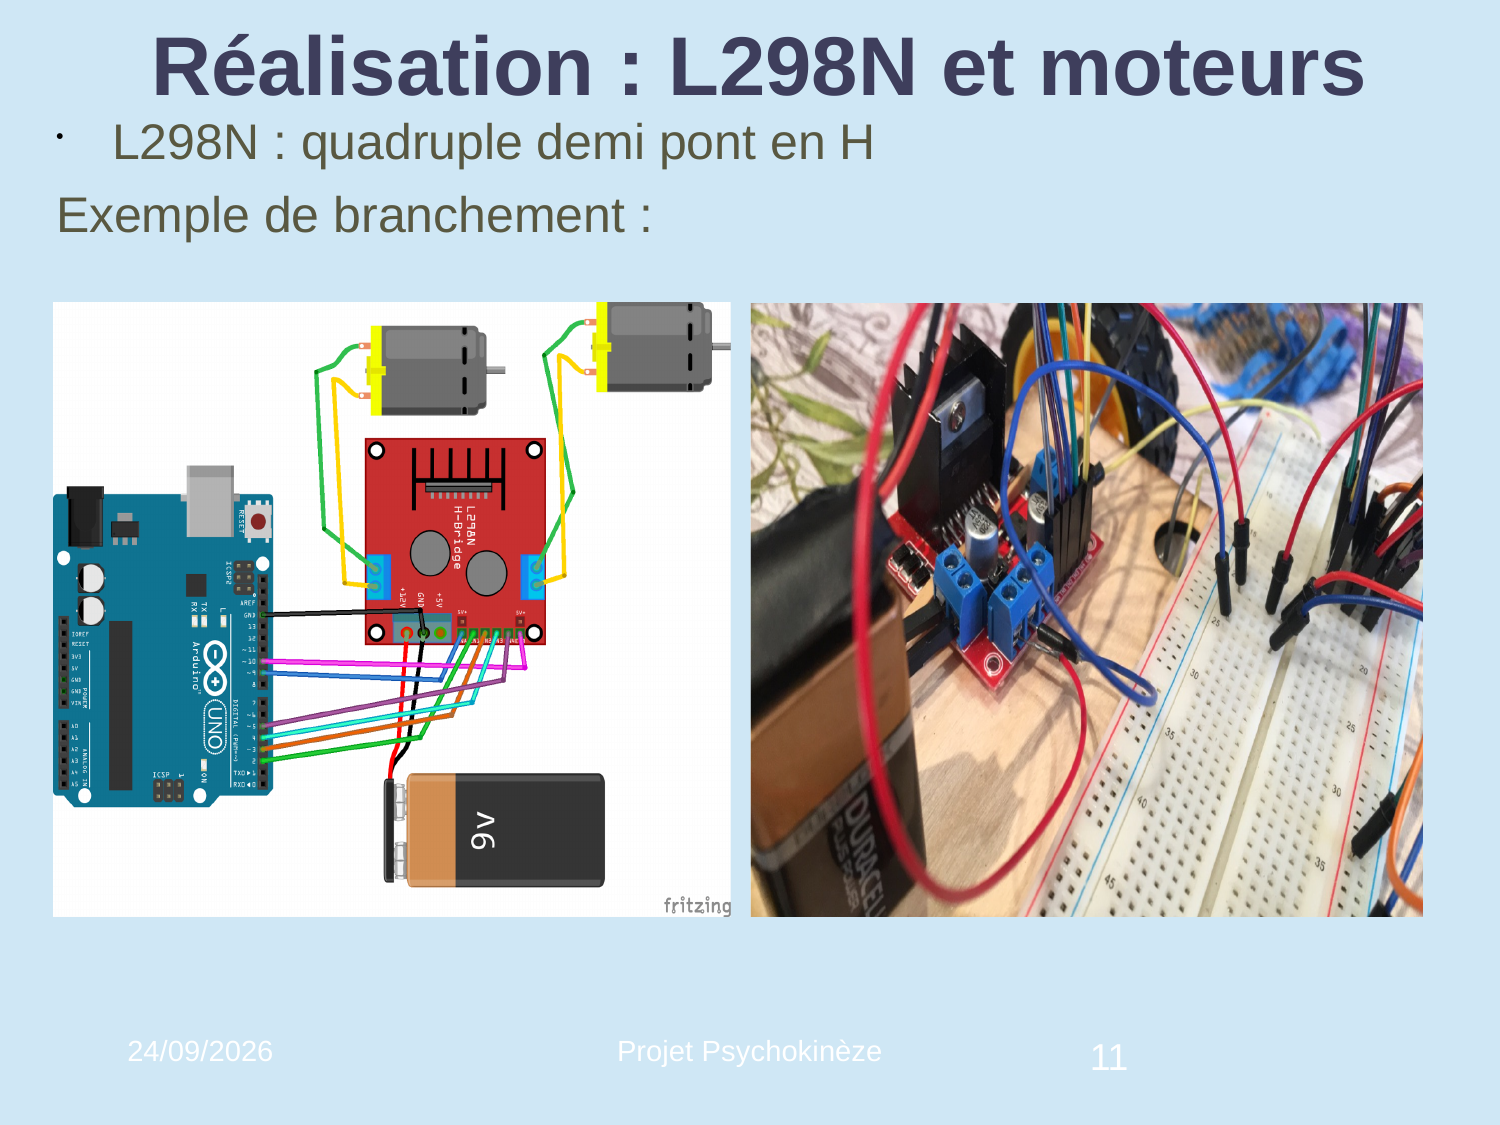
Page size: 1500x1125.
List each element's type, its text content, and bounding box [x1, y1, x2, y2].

picture [53, 302, 731, 917]
slide_number <numéro> [1074, 1025, 1388, 1100]
picture [750, 302, 1423, 917]
title Réalisation : L298N et moteurs [53, 4, 1466, 81]
list L298N : quadruple demi pont en H Exemple de branchement : [41, 101, 1454, 268]
